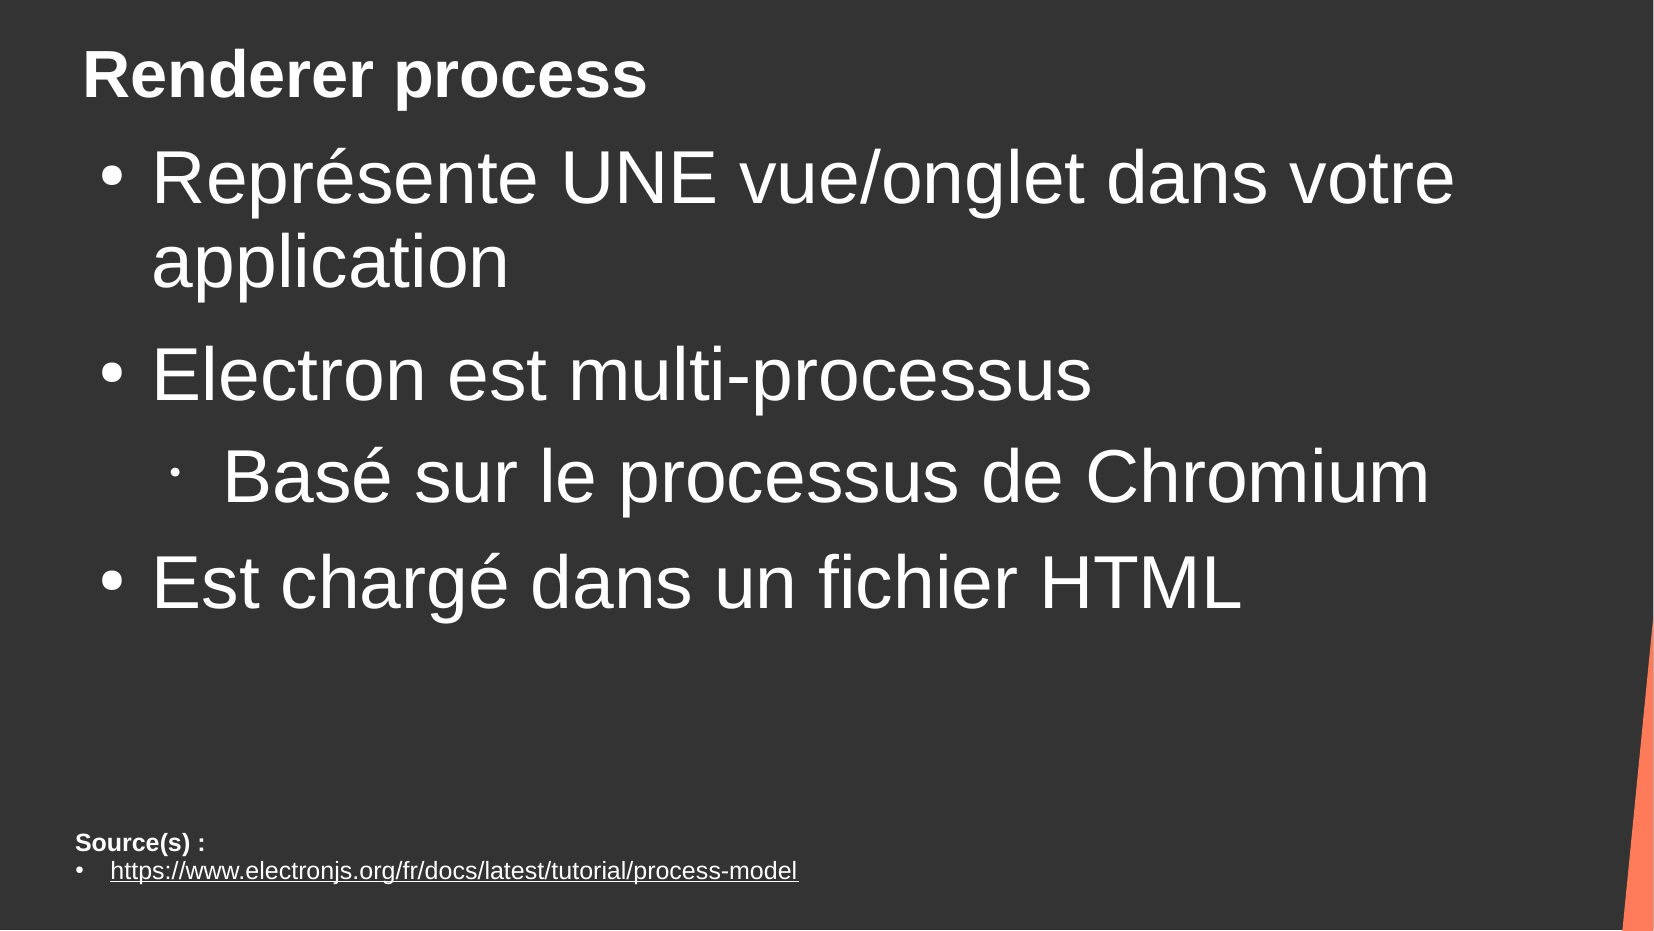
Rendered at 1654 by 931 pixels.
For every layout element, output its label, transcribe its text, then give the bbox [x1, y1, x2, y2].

text_box [1622, 609, 1654, 931]
title Renderer process [82, 37, 1571, 112]
list Représente UNE vue/onglet dans votre application Electron est multi-processus Basé sur le processus de Chromium Est chargé dans un fichier HTML [80, 135, 1619, 721]
text_box Source(s) : https://www.electronjs.org/fr/docs/latest/tutorial/process-model [60, 821, 1546, 931]
